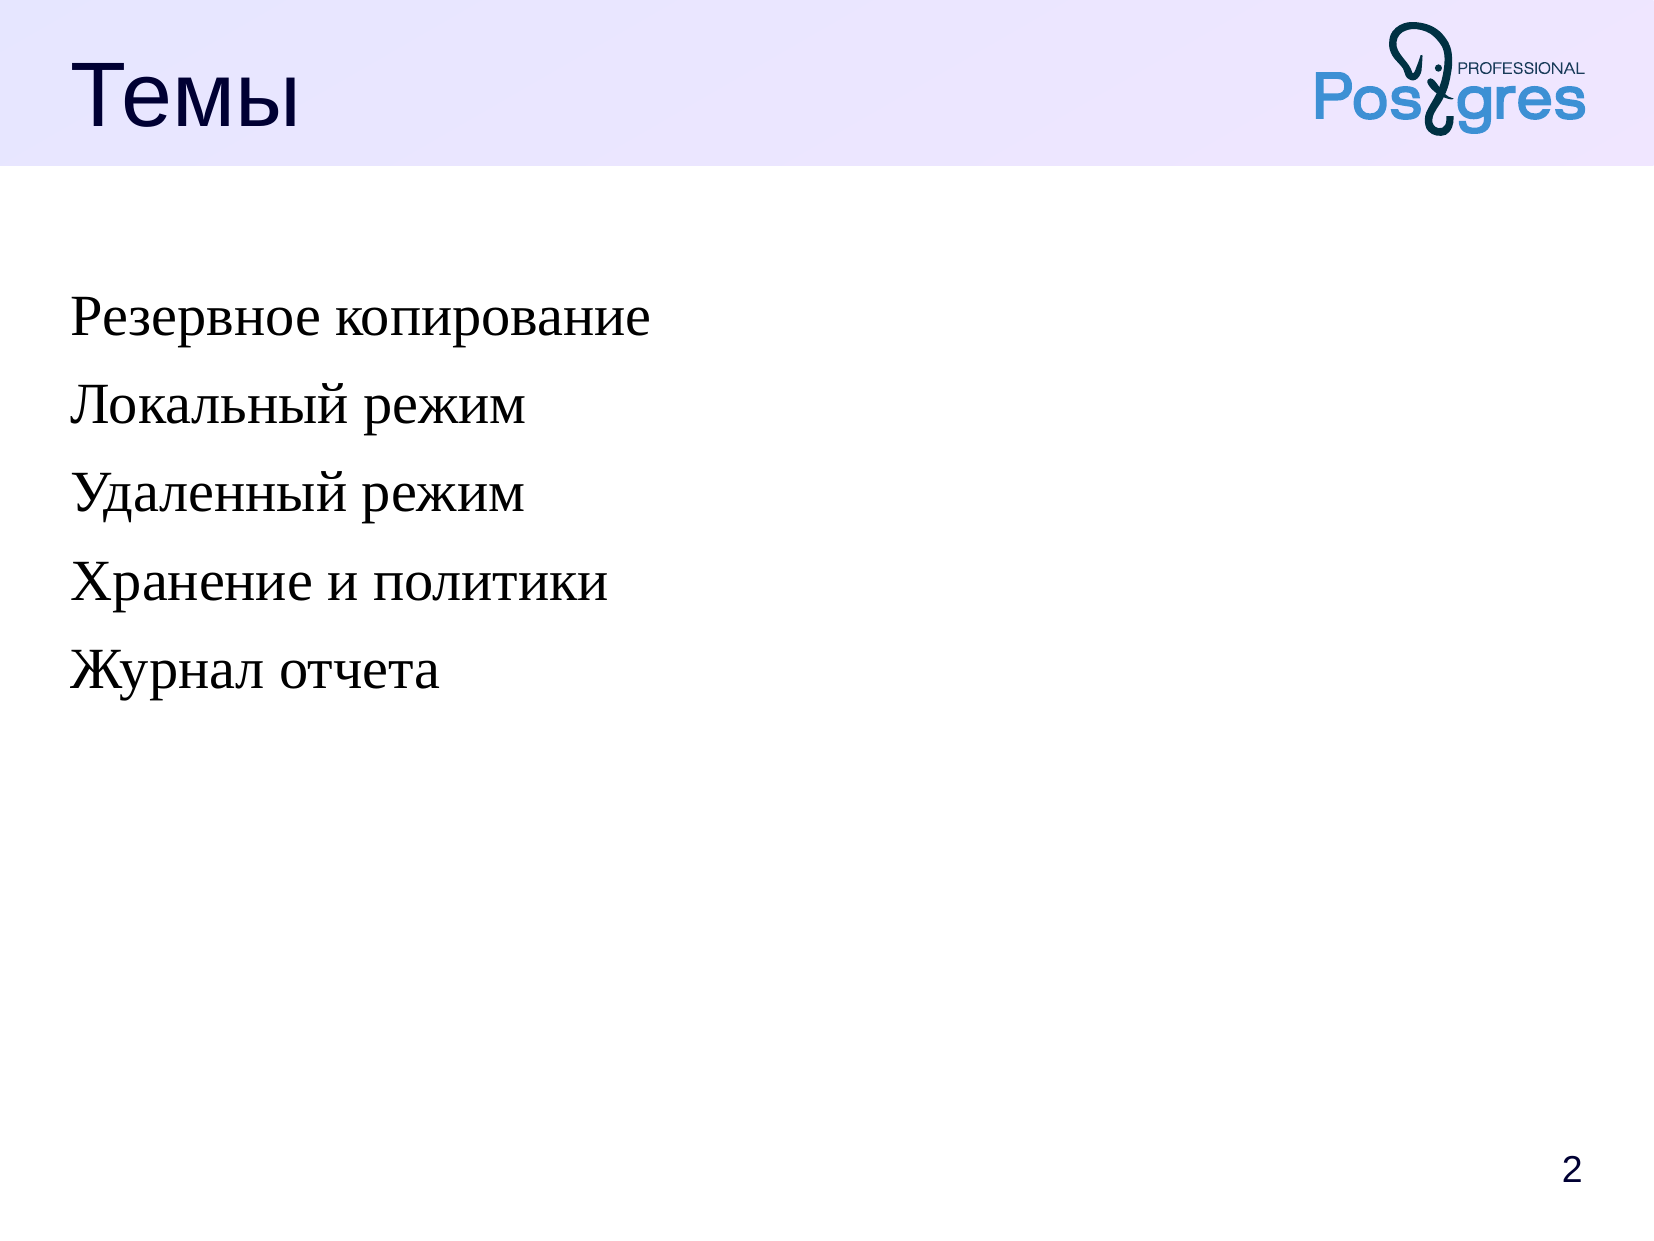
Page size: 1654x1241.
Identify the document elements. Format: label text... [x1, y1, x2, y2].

list Резервное копирование Локальный режим Удаленный режим Хранение и политики Журнал отчета [70, 283, 1583, 1134]
title Темы [70, 43, 1241, 147]
